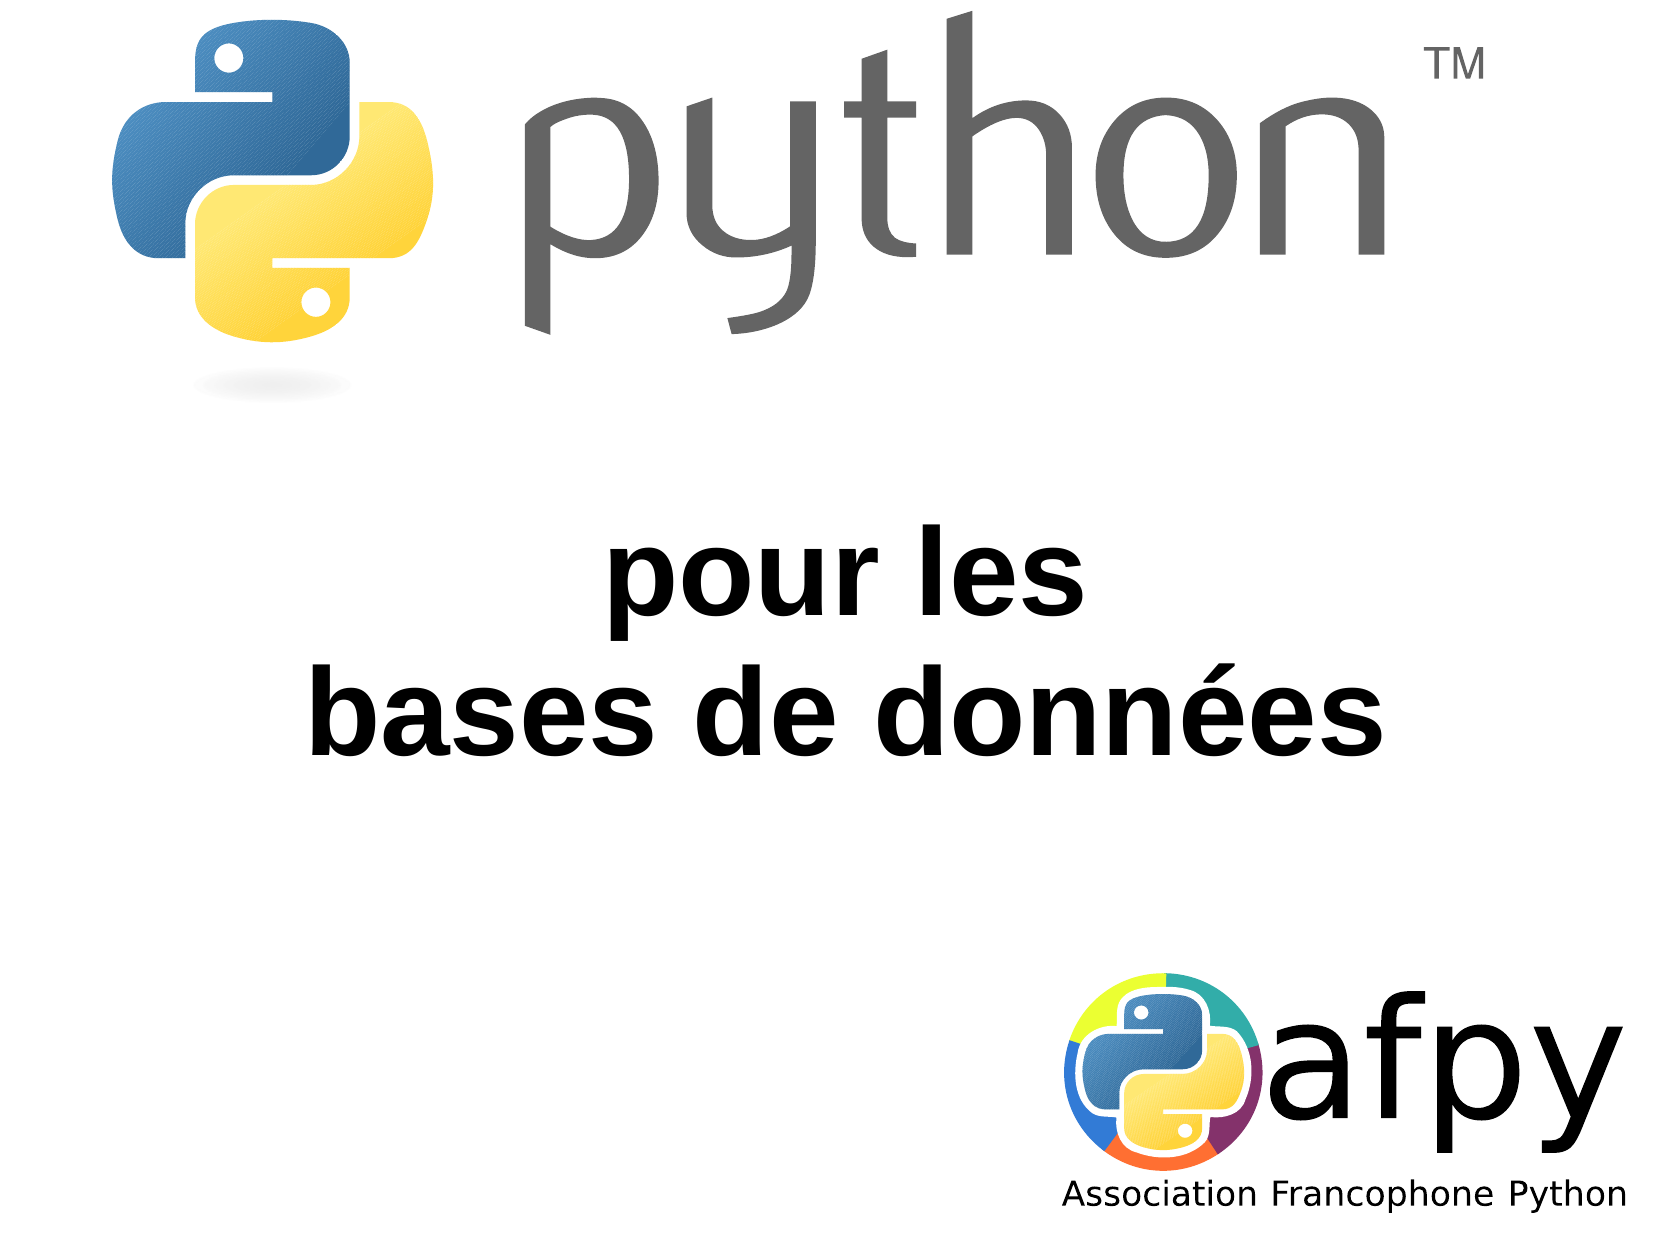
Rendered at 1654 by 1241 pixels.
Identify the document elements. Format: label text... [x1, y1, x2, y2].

list pour les bases de données [82, 501, 1538, 1222]
